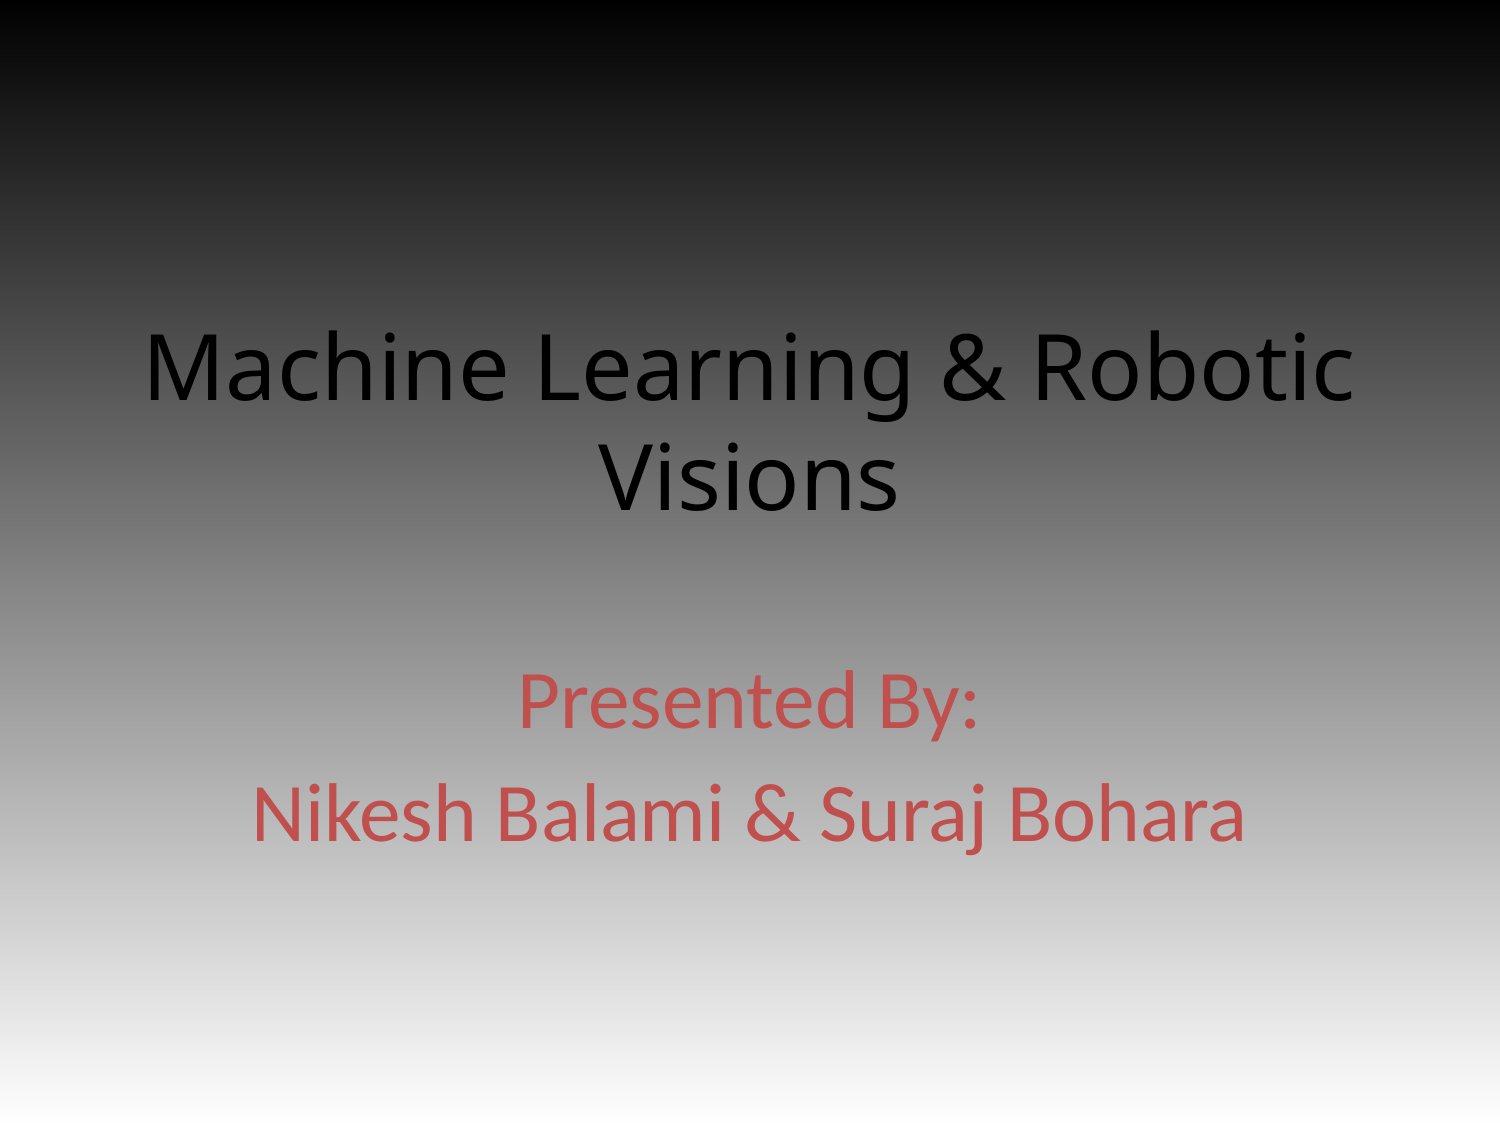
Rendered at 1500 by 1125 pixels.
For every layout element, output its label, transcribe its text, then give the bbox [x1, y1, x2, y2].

subtitle Presented By: Nikesh Balami & Suraj Bohara [225, 637, 1275, 925]
title Machine Learning & Robotic Visions [112, 275, 1388, 563]
